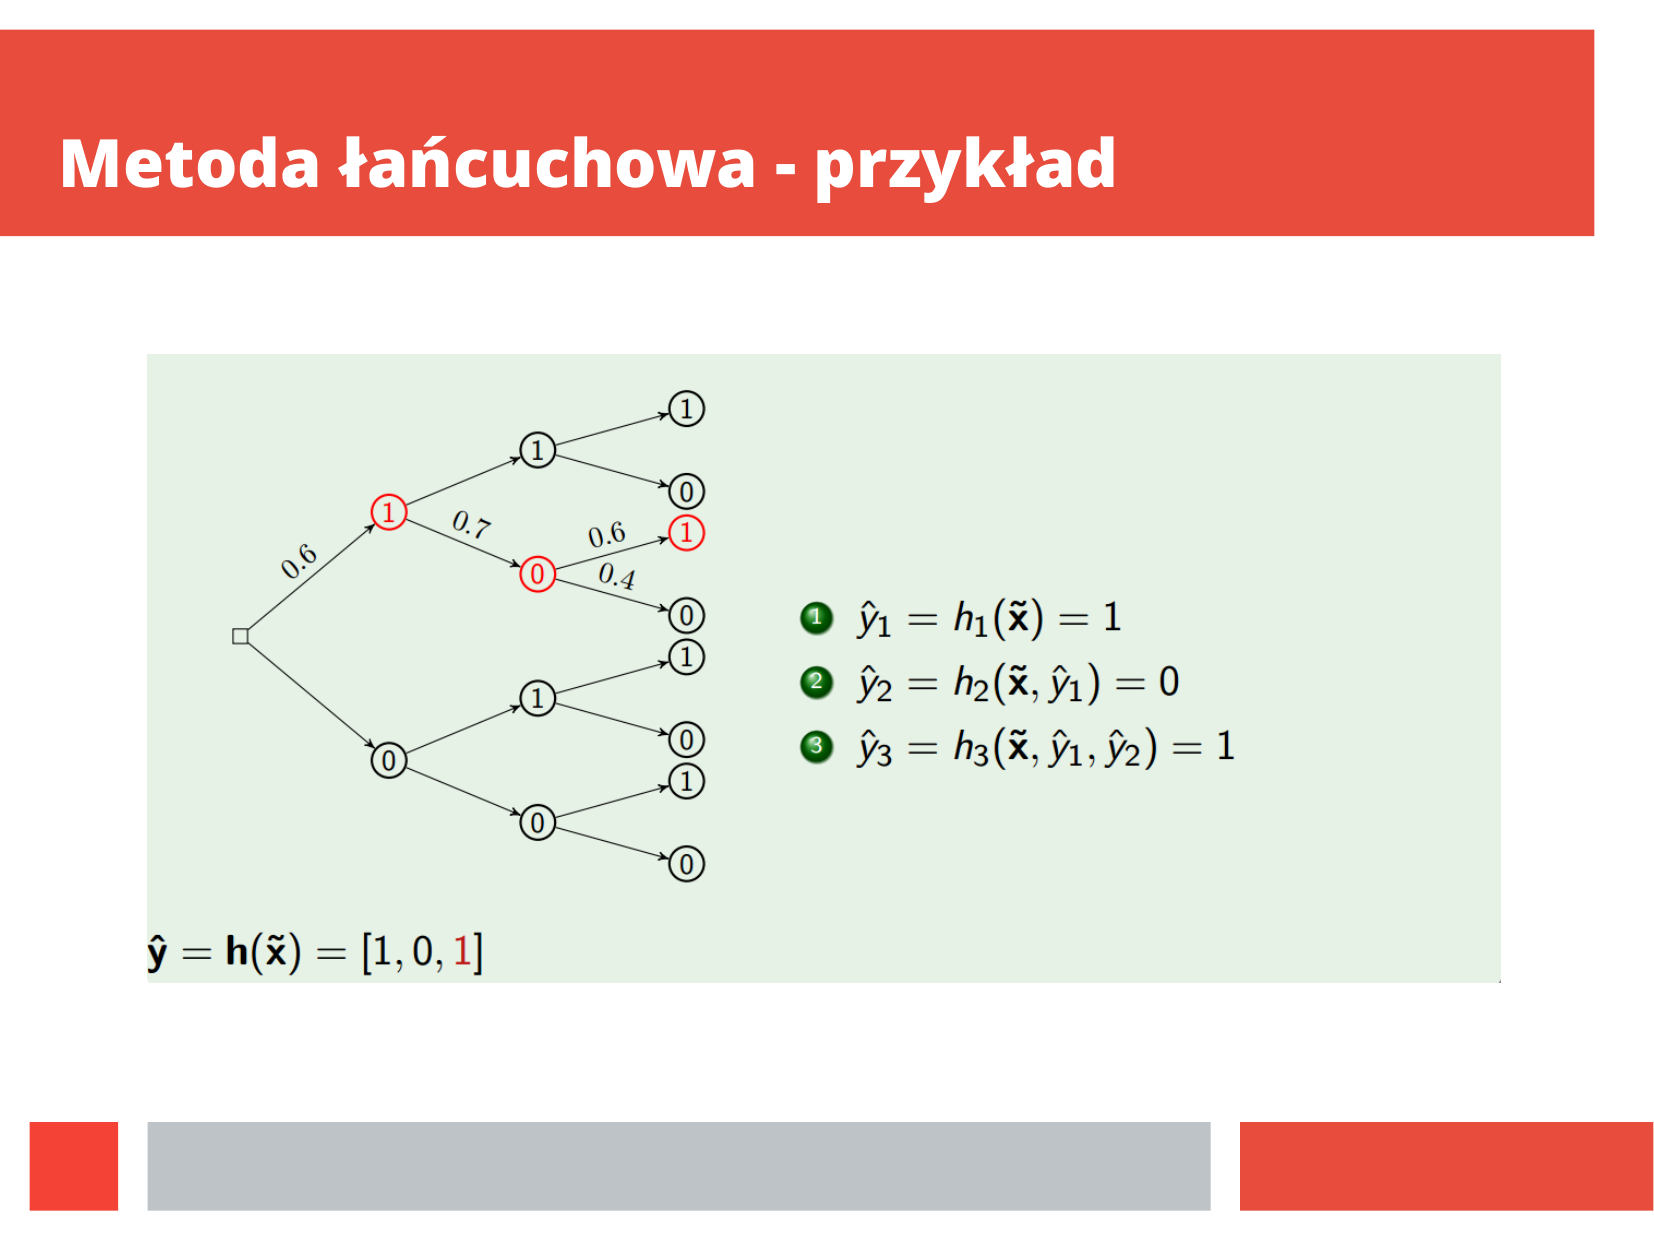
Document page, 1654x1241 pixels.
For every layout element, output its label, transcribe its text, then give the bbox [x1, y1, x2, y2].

title Metoda łańcuchowa - przykład [59, 59, 1595, 207]
picture [147, 354, 1501, 983]
